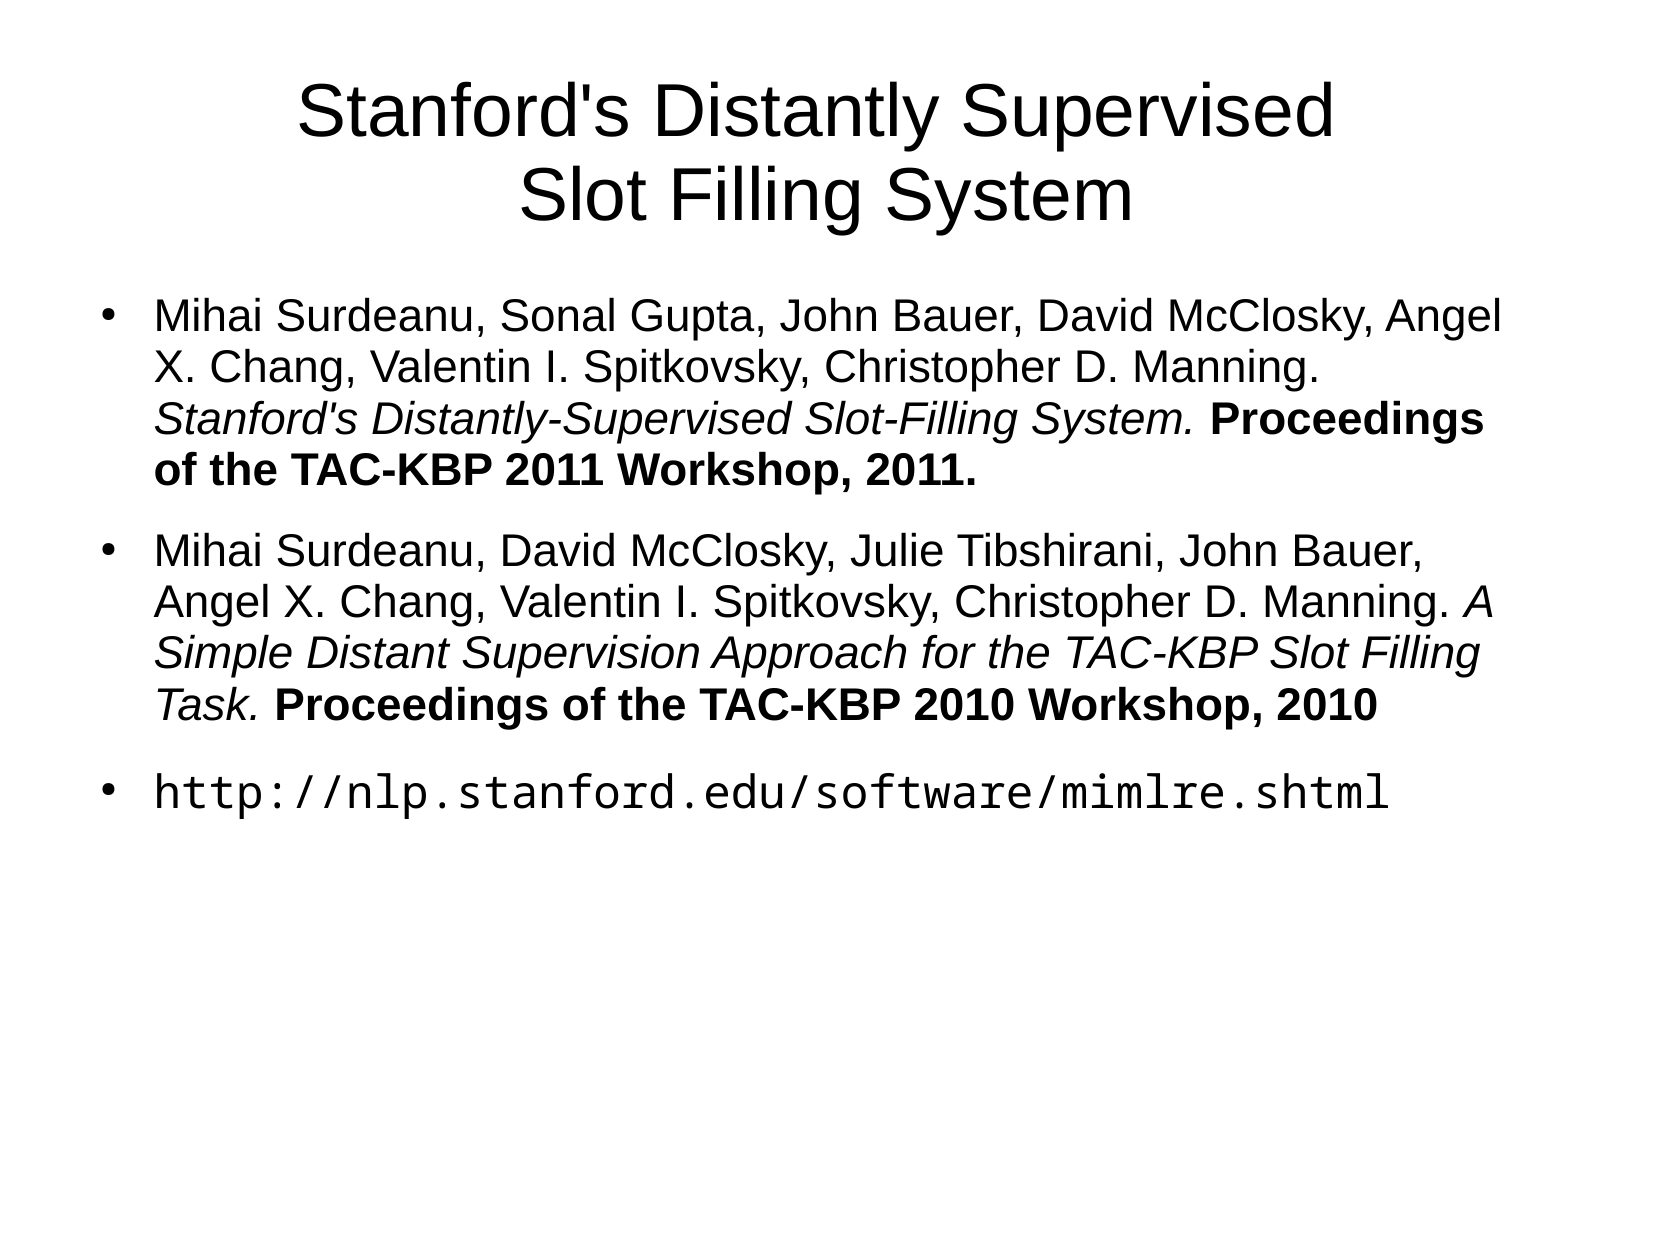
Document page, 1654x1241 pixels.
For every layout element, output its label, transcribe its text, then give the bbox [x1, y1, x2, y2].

title Stanford's Distantly Supervised Slot Filling System [82, 49, 1571, 257]
list Mihai Surdeanu, Sonal Gupta, John Bauer, David McClosky, Angel X. Chang, Valentin I. Spitkovsky, Christopher D. Manning. Stanford's Distantly-Supervised Slot-Filling System. Proceedings of the TAC-KBP 2011 Workshop, 2011. Mihai Surdeanu, David McClosky, Julie Tibshirani, John Bauer, Angel X. Chang, Valentin I. Spitkovsky, Christopher D. Manning. A Simple Distant Supervision Approach for the TAC-KBP Slot Filling Task. Proceedings of the TAC-KBP 2010 Workshop, 2010 http://nlp.stanford.edu/software/mimlre.shtml [82, 290, 1538, 1010]
